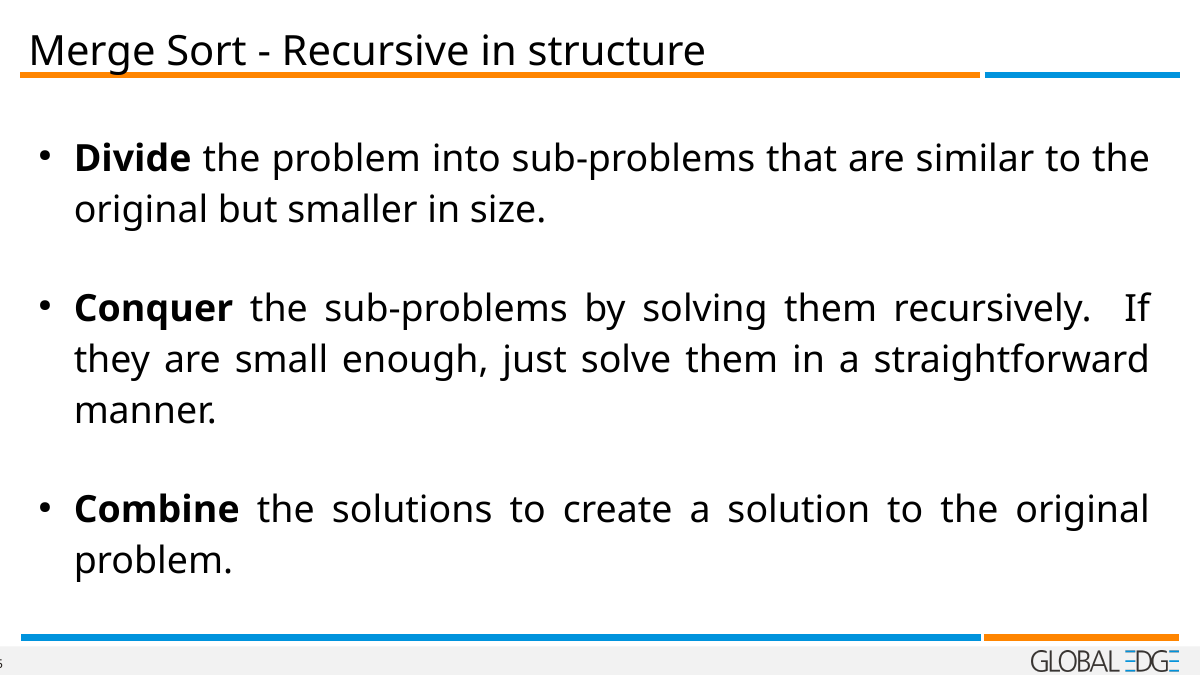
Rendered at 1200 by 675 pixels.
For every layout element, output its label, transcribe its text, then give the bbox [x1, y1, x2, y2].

picture [1031, 650, 1179, 672]
text_box Merge Sort - Recursive in structure [13, 13, 782, 78]
text_box Divide the problem into sub-problems that are similar to the original but smaller in size. Conquer the sub-problems by solving them recursively. If they are small enough, just solve them in a straightforward manner. Combine the solutions to create a solution to the original problem. [23, 123, 1177, 544]
